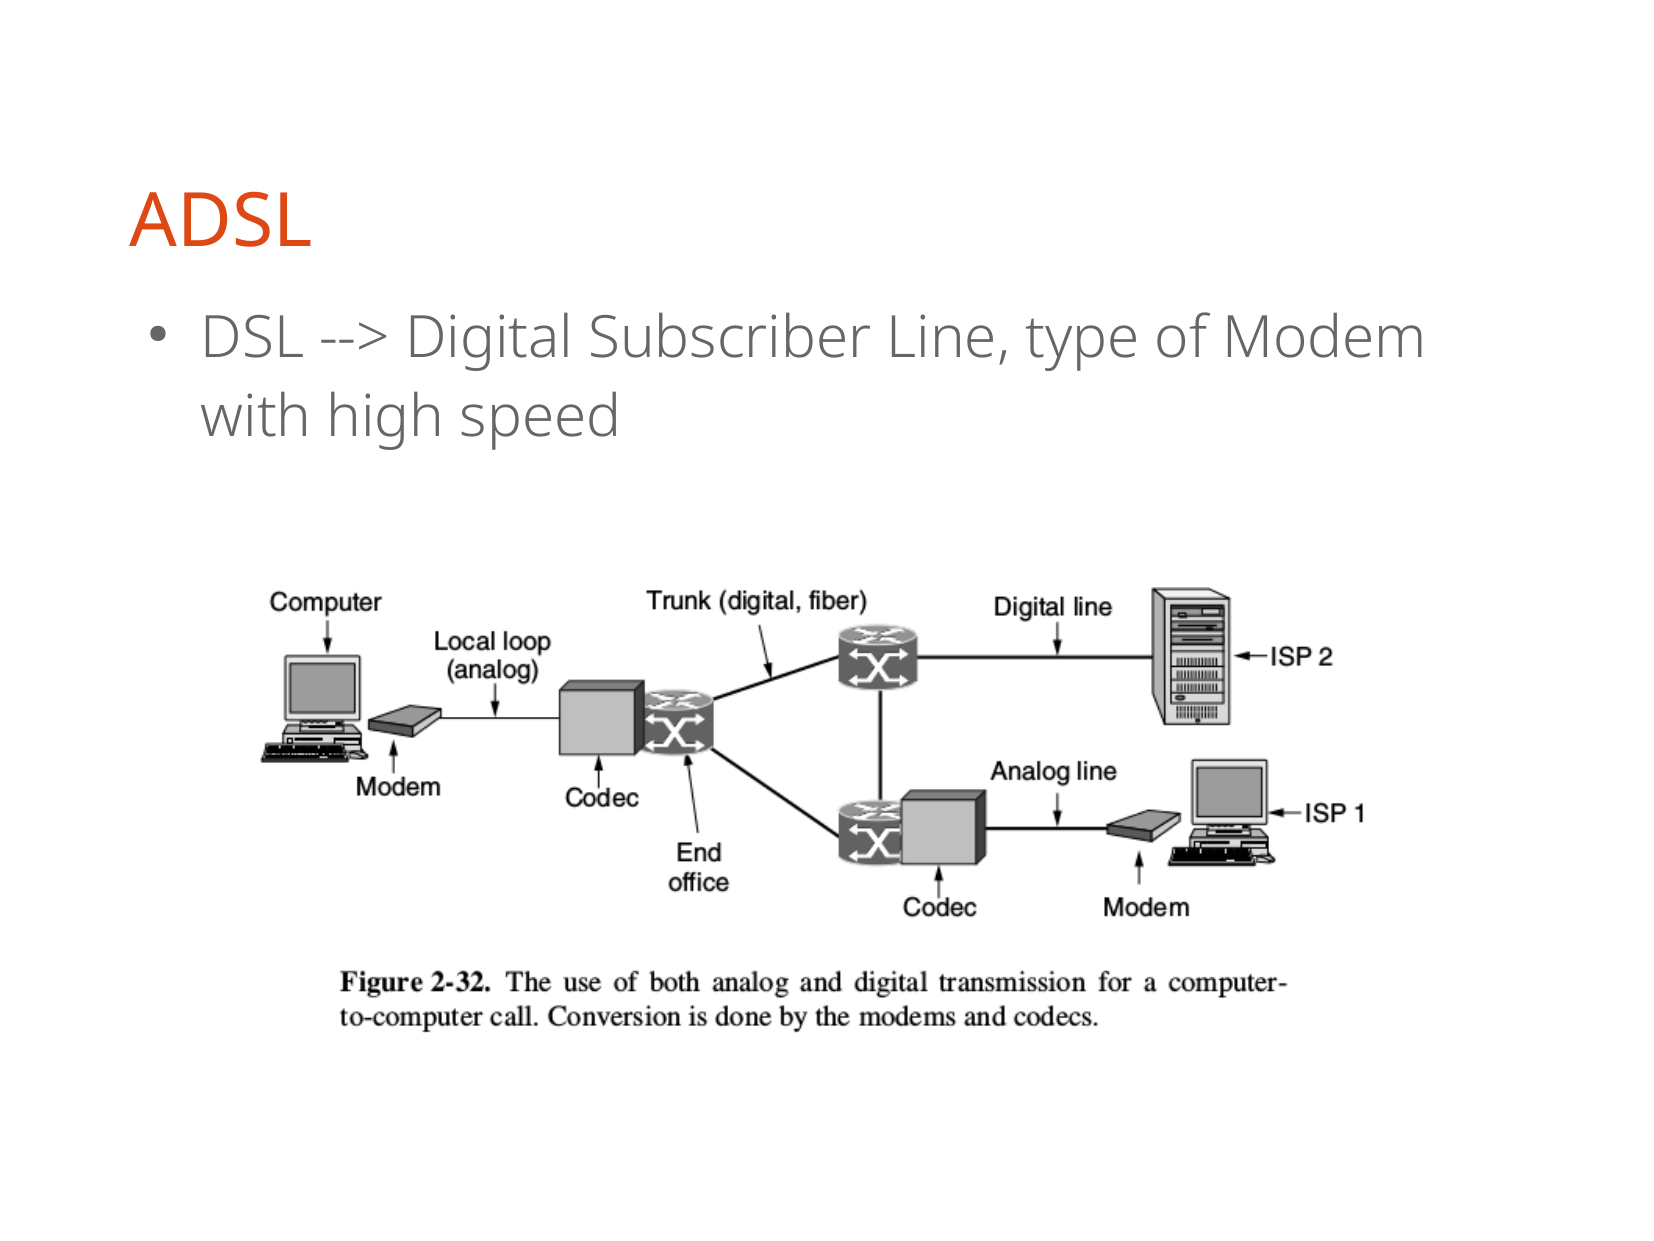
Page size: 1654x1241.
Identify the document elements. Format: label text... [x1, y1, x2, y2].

picture [248, 561, 1380, 1040]
list DSL --> Digital Subscriber Line, type of Modem with high speed [129, 295, 1518, 1010]
title ADSL [129, 153, 1518, 281]
